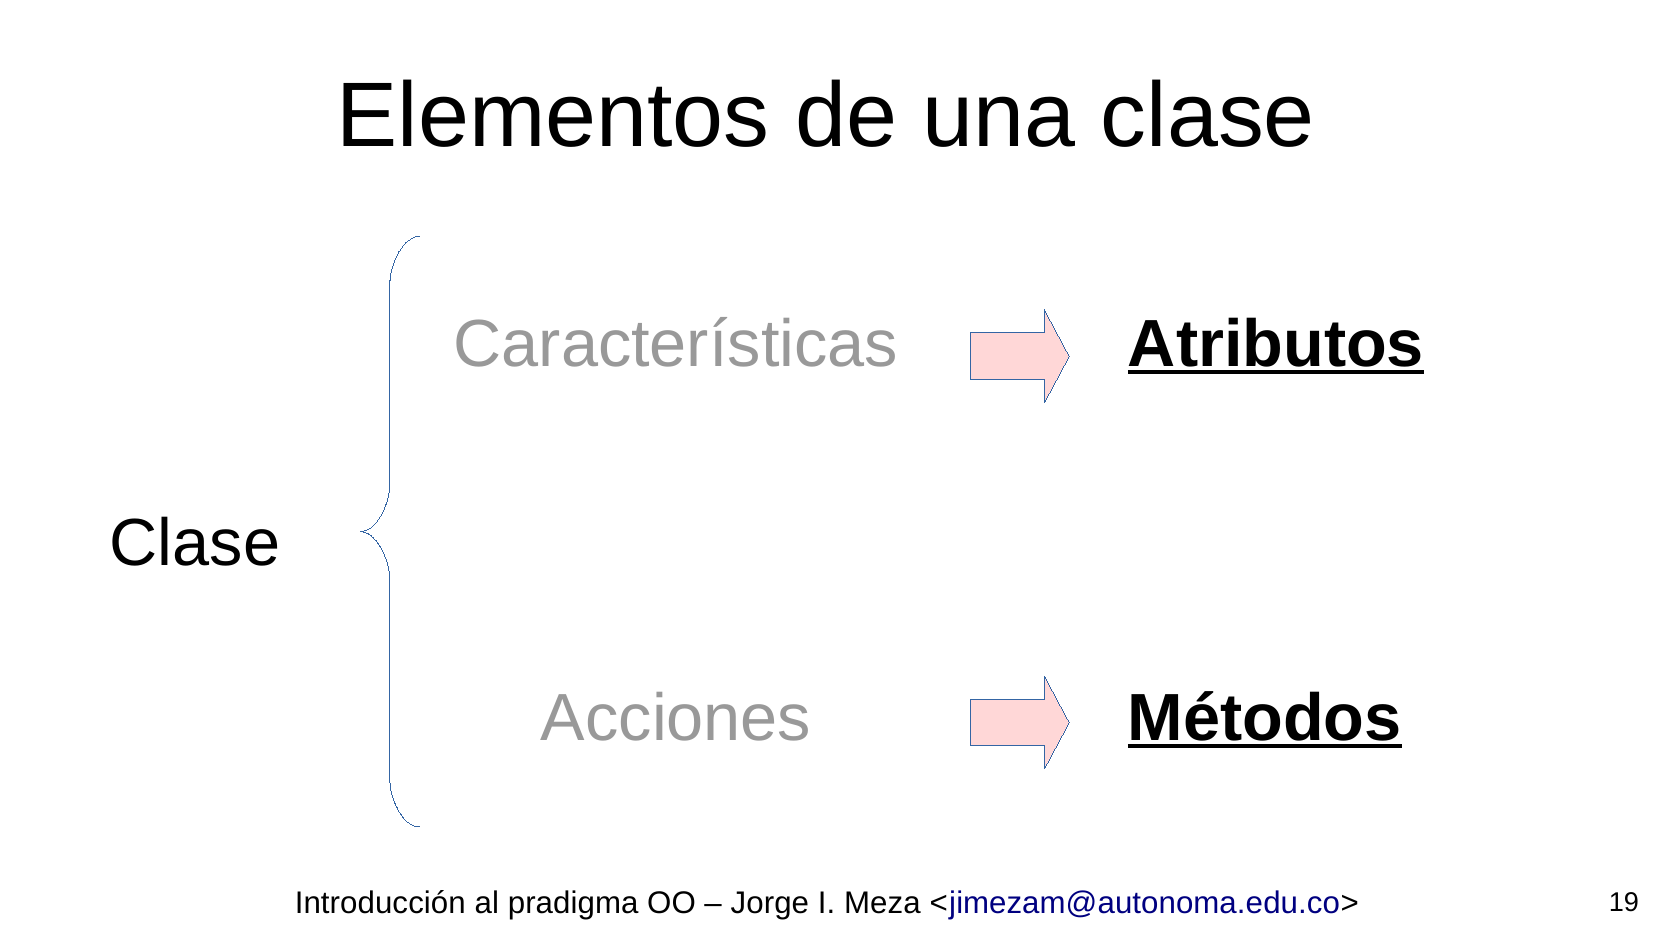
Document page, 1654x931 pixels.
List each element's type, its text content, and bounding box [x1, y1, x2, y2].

text_box Atributos Métodos [1127, 199, 1642, 861]
text_box Características Acciones [419, 199, 934, 861]
subtitle Clase [0, 211, 390, 873]
title Elementos de una clase [82, 37, 1571, 193]
text_box [970, 309, 1070, 403]
text_box [970, 676, 1070, 769]
